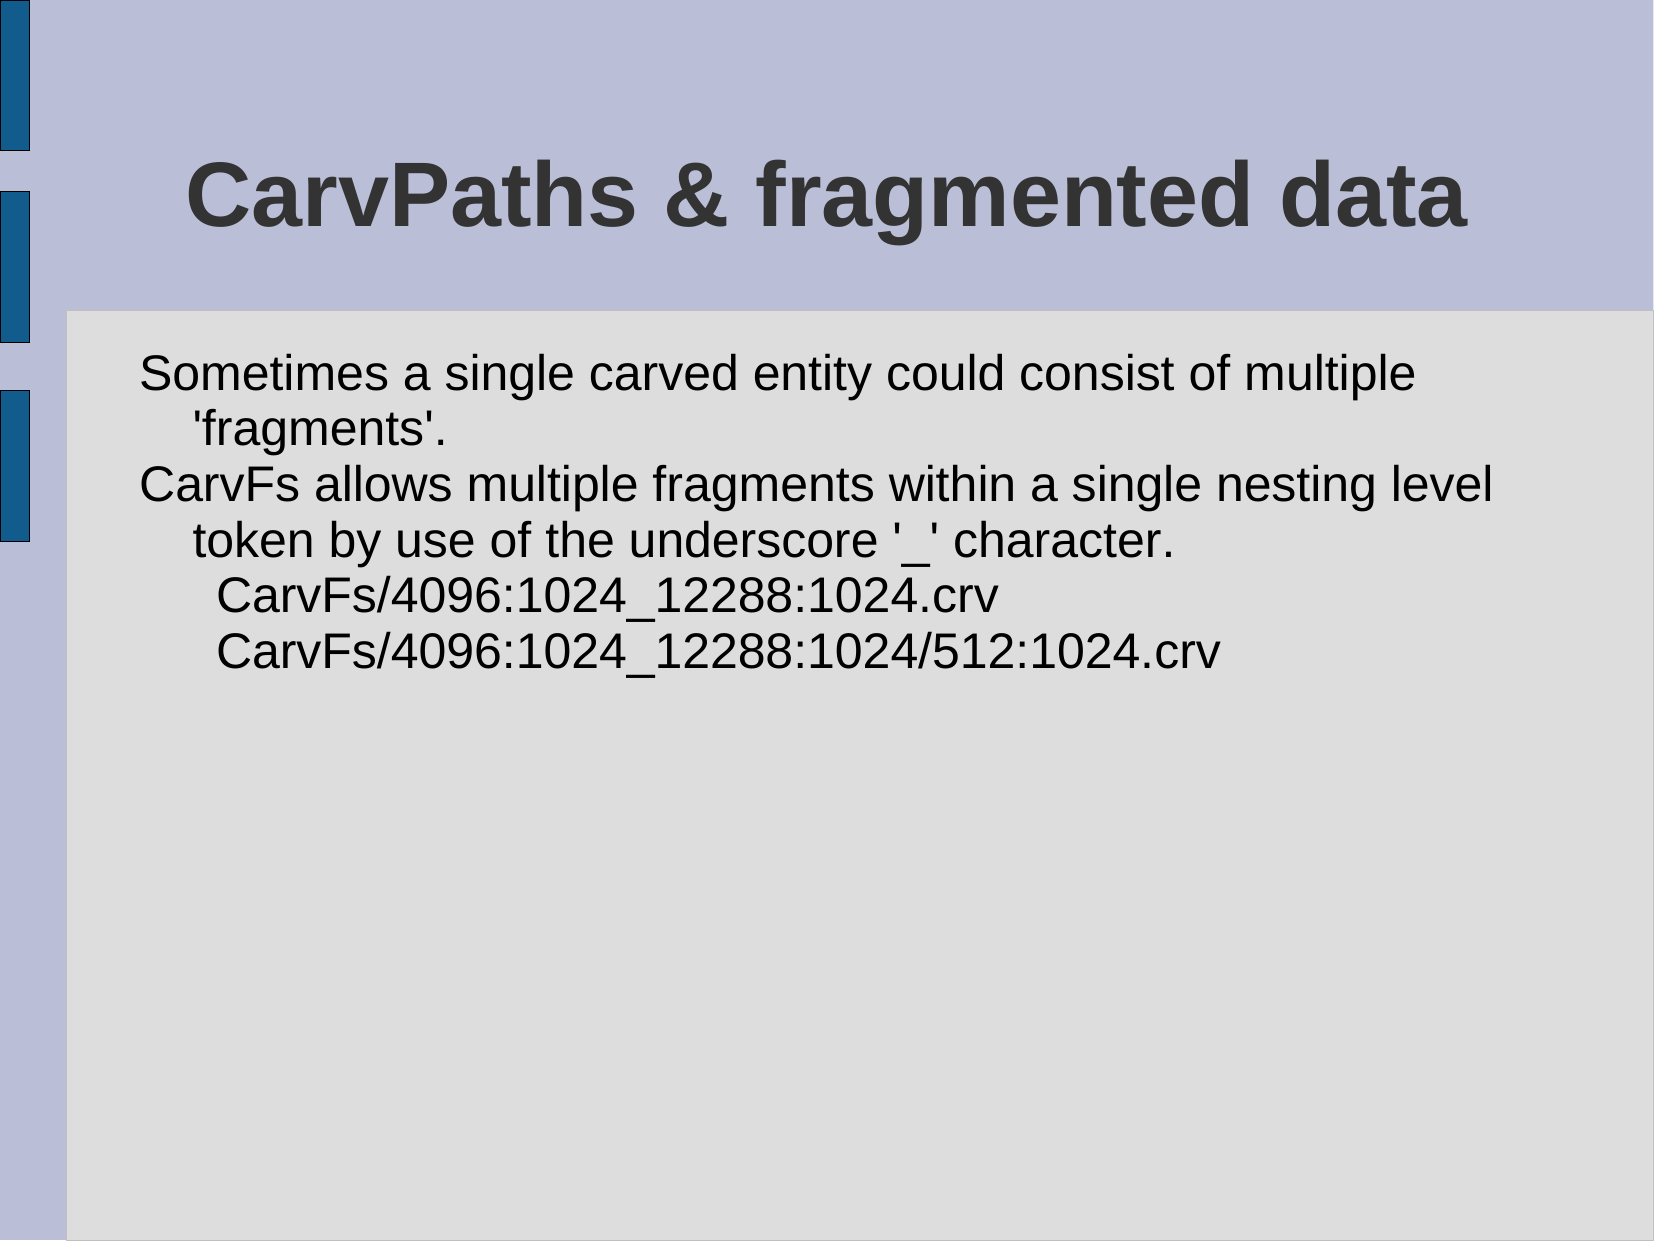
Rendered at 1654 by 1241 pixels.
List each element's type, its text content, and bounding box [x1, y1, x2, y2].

list Sometimes a single carved entity could consist of multiple 'fragments'. CarvFs allows multiple fragments within a single nesting level token by use of the underscore '_' character. CarvFs/4096:1024_12288:1024.crv CarvFs/4096:1024_12288:1024/512:1024.crv [121, 344, 1534, 1127]
title CarvPaths & fragmented data [121, 87, 1534, 302]
